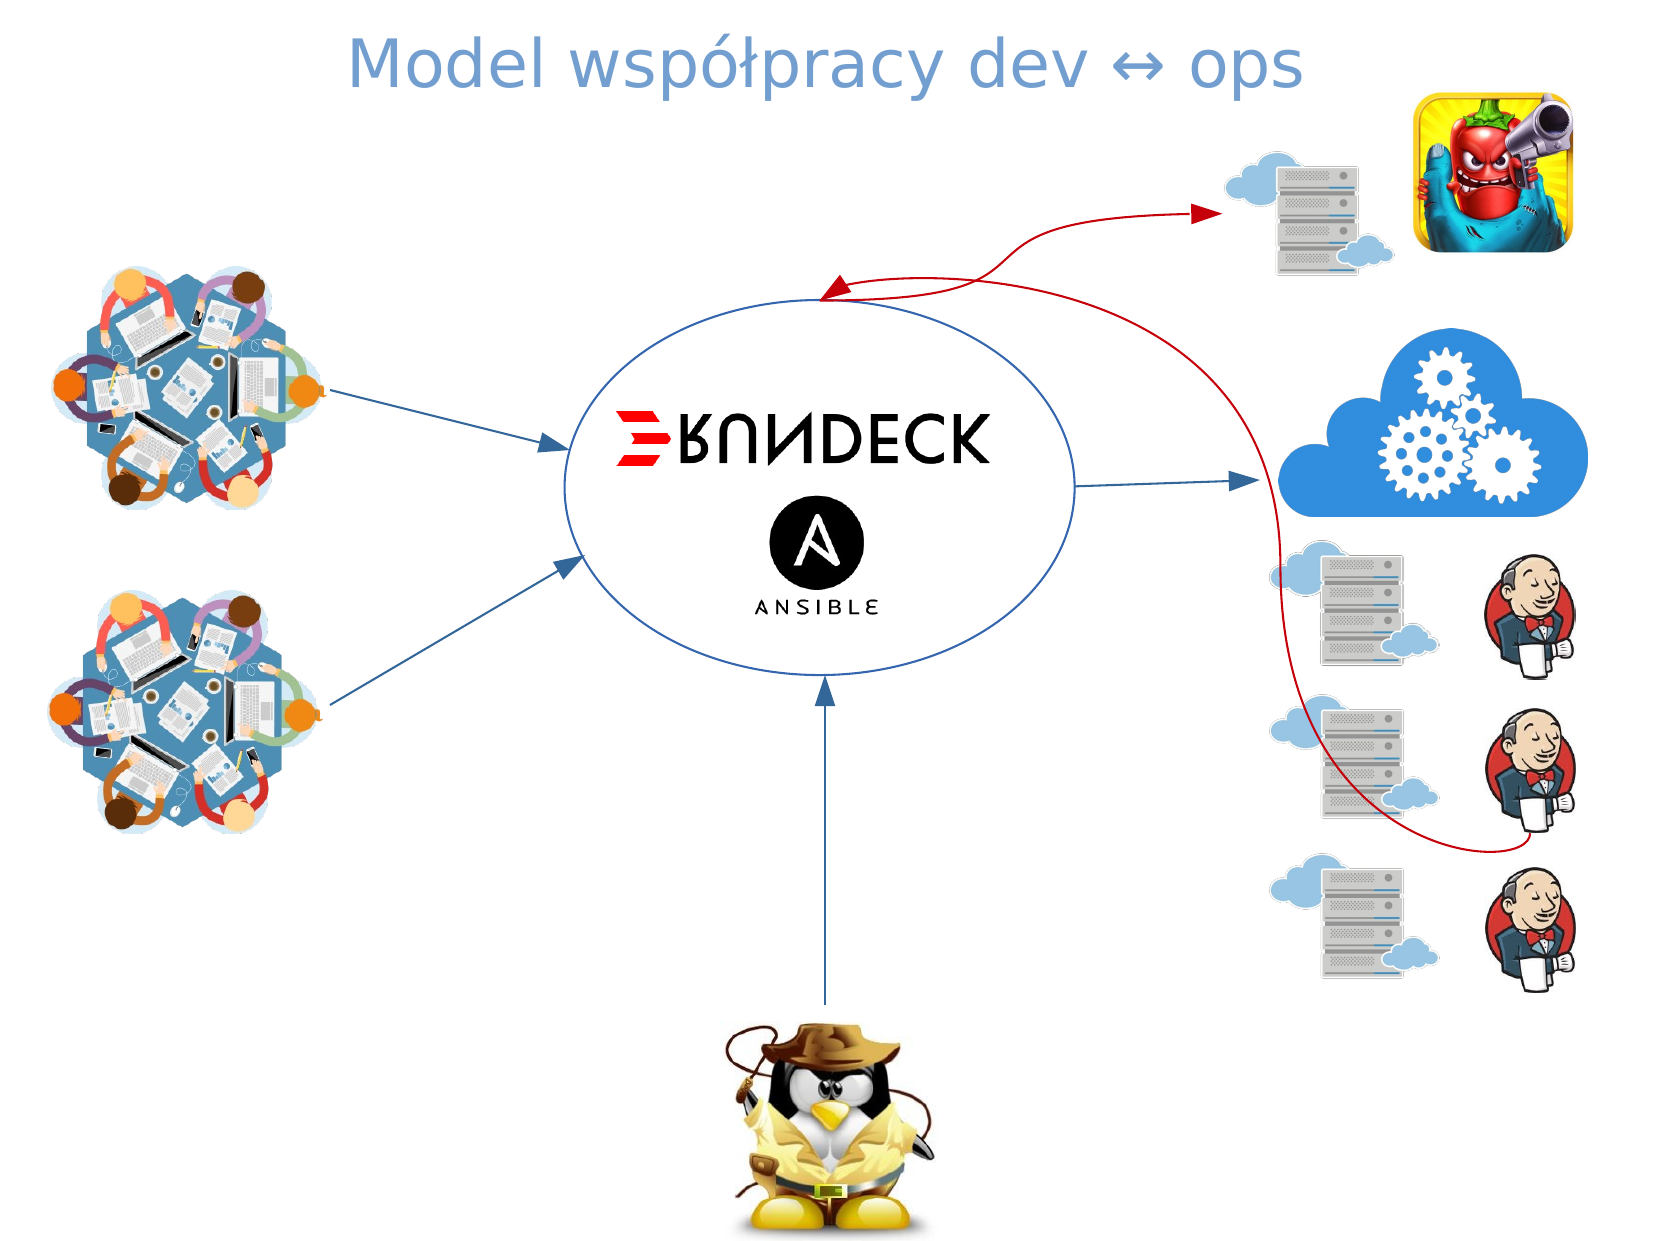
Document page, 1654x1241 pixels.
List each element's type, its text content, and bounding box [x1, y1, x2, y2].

picture [0, 266, 406, 510]
picture [1485, 867, 1576, 993]
picture [1222, 150, 1396, 277]
picture [1267, 852, 1441, 980]
picture [1267, 539, 1290, 667]
picture [1484, 554, 1576, 680]
picture [1410, 89, 1576, 256]
picture [1267, 693, 1389, 820]
picture [720, 1021, 939, 1241]
picture [1301, 693, 1441, 820]
picture [1278, 328, 1588, 517]
picture [1485, 708, 1576, 833]
picture [1281, 539, 1441, 667]
picture [616, 411, 990, 466]
picture [741, 482, 890, 631]
picture [0, 590, 402, 834]
text_box Model współpracy dev ↔ ops [332, 17, 1322, 111]
